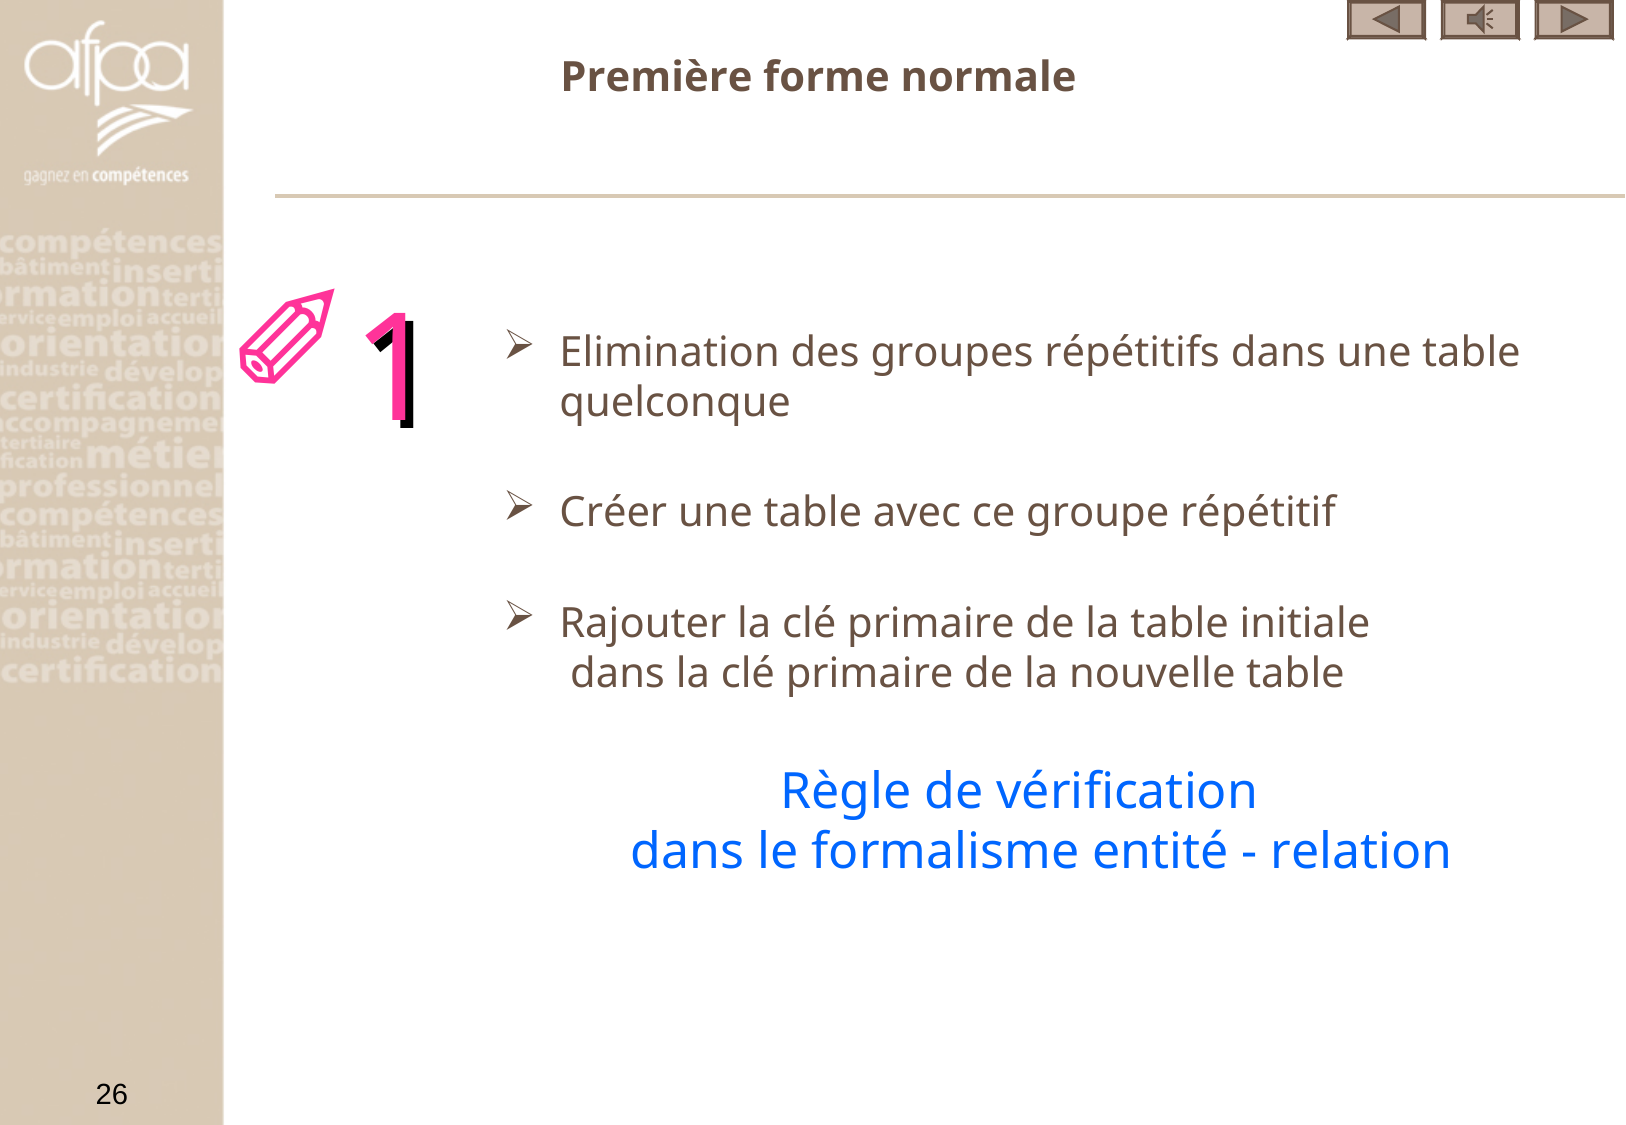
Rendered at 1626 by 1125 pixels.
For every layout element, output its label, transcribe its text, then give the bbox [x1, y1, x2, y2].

text_box [1536, 0, 1613, 39]
text_box [1443, 0, 1519, 39]
list Elimination des groupes répétitifs dans une table quelconque Créer une table avec ce groupe répétitif Rajouter la clé primaire de la table initiale dans la clé primaire de la nouvelle table Règle de vérification dans le formalisme entité - relation [503, 262, 1525, 941]
title Première forme normale [274, 24, 1363, 126]
picture [0, 0, 1626, 1125]
text_box [1349, 0, 1426, 39]
text_box 1 [211, 262, 454, 458]
